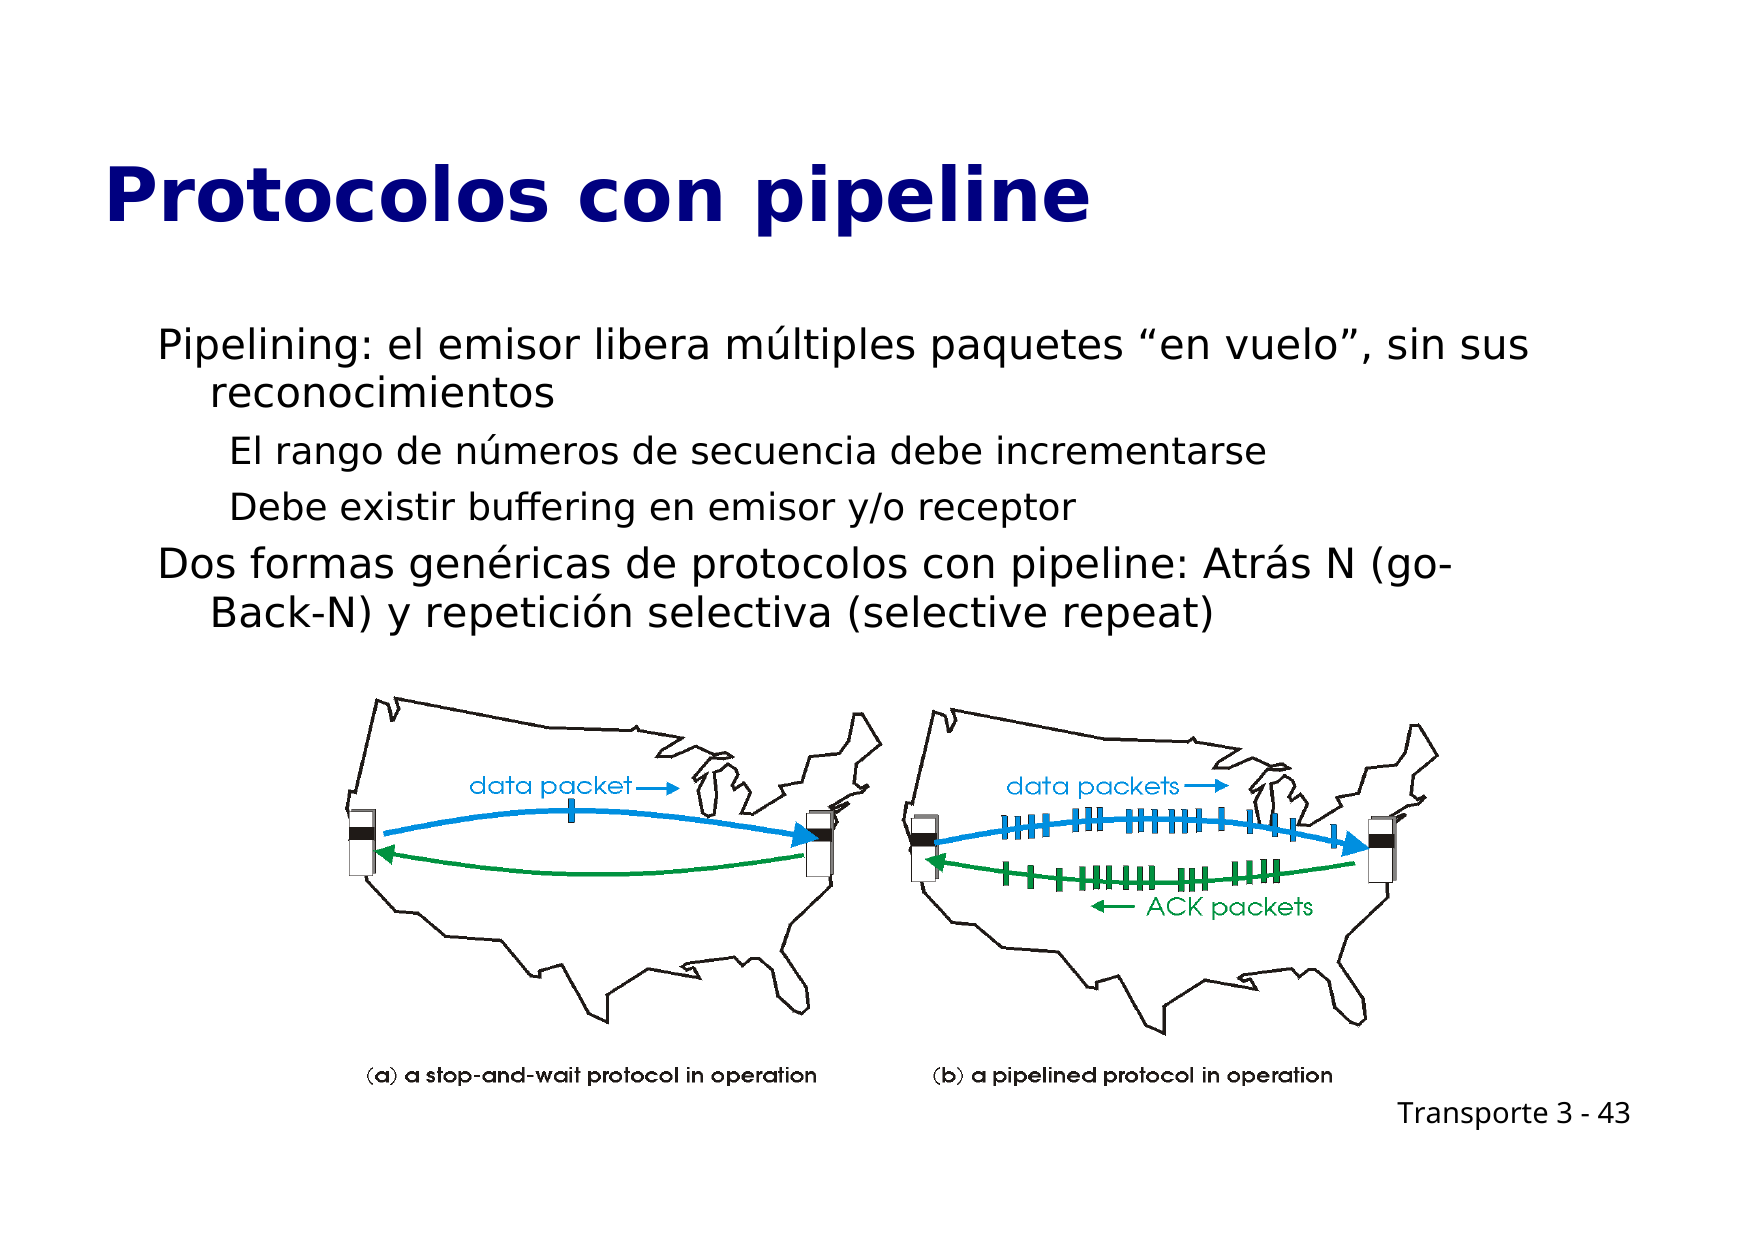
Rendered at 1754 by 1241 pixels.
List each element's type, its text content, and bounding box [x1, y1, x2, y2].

title Protocolos con pipeline [88, 87, 1654, 305]
list [164, 946, 1648, 1123]
picture [345, 696, 1439, 1086]
list Pipelining: el emisor libera múltiples paquetes “en vuelo”, sin sus reconocimientos El rango de números de secuencia debe incrementarse Debe existir buffering en emisor y/o receptor Dos formas genéricas de protocolos con pipeline: Atrás N (go-Back-N) y repetición selectiva (selective repeat) [154, 320, 1546, 637]
